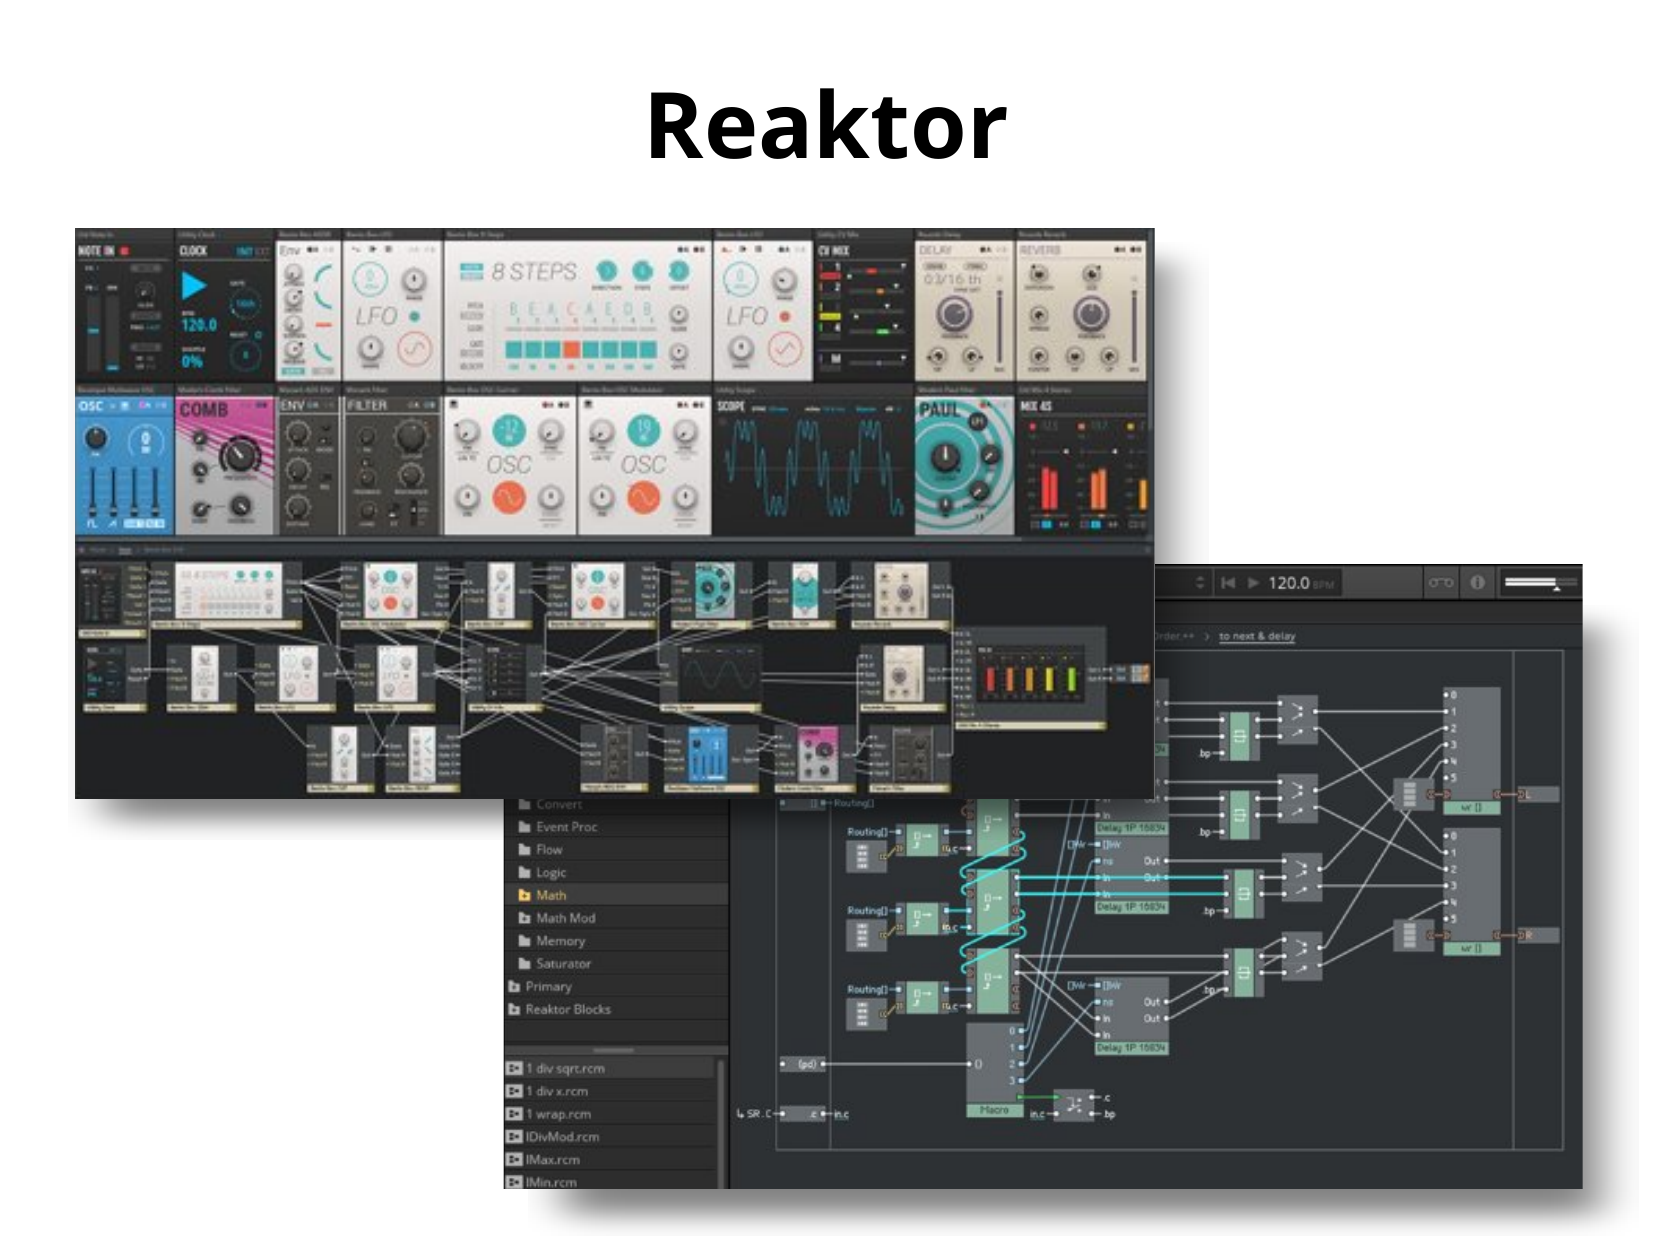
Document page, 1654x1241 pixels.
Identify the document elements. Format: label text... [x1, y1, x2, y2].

title Reaktor [82, 19, 1571, 227]
picture [68, 228, 1639, 1236]
